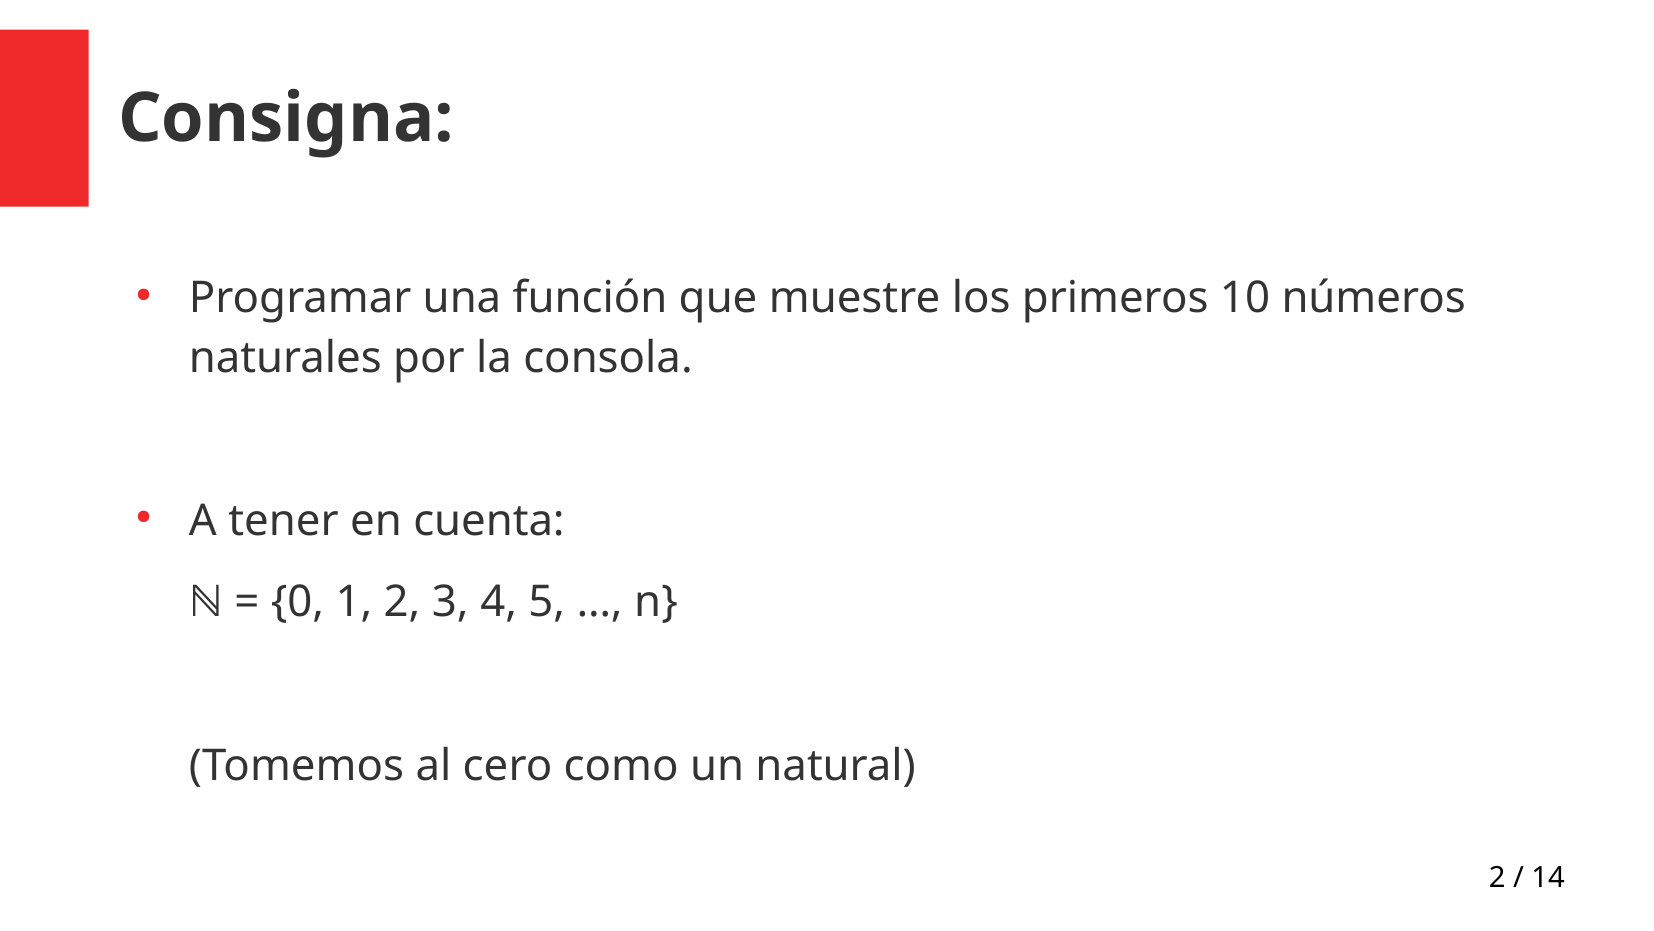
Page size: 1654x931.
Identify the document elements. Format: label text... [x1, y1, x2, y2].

title Consigna: [118, 37, 1571, 193]
list Programar una función que muestre los primeros 10 números naturales por la consola. A tener en cuenta: ℕ = {0, 1, 2, 3, 4, 5, …, n} (Tomemos al cero como un natural) [118, 265, 1536, 806]
